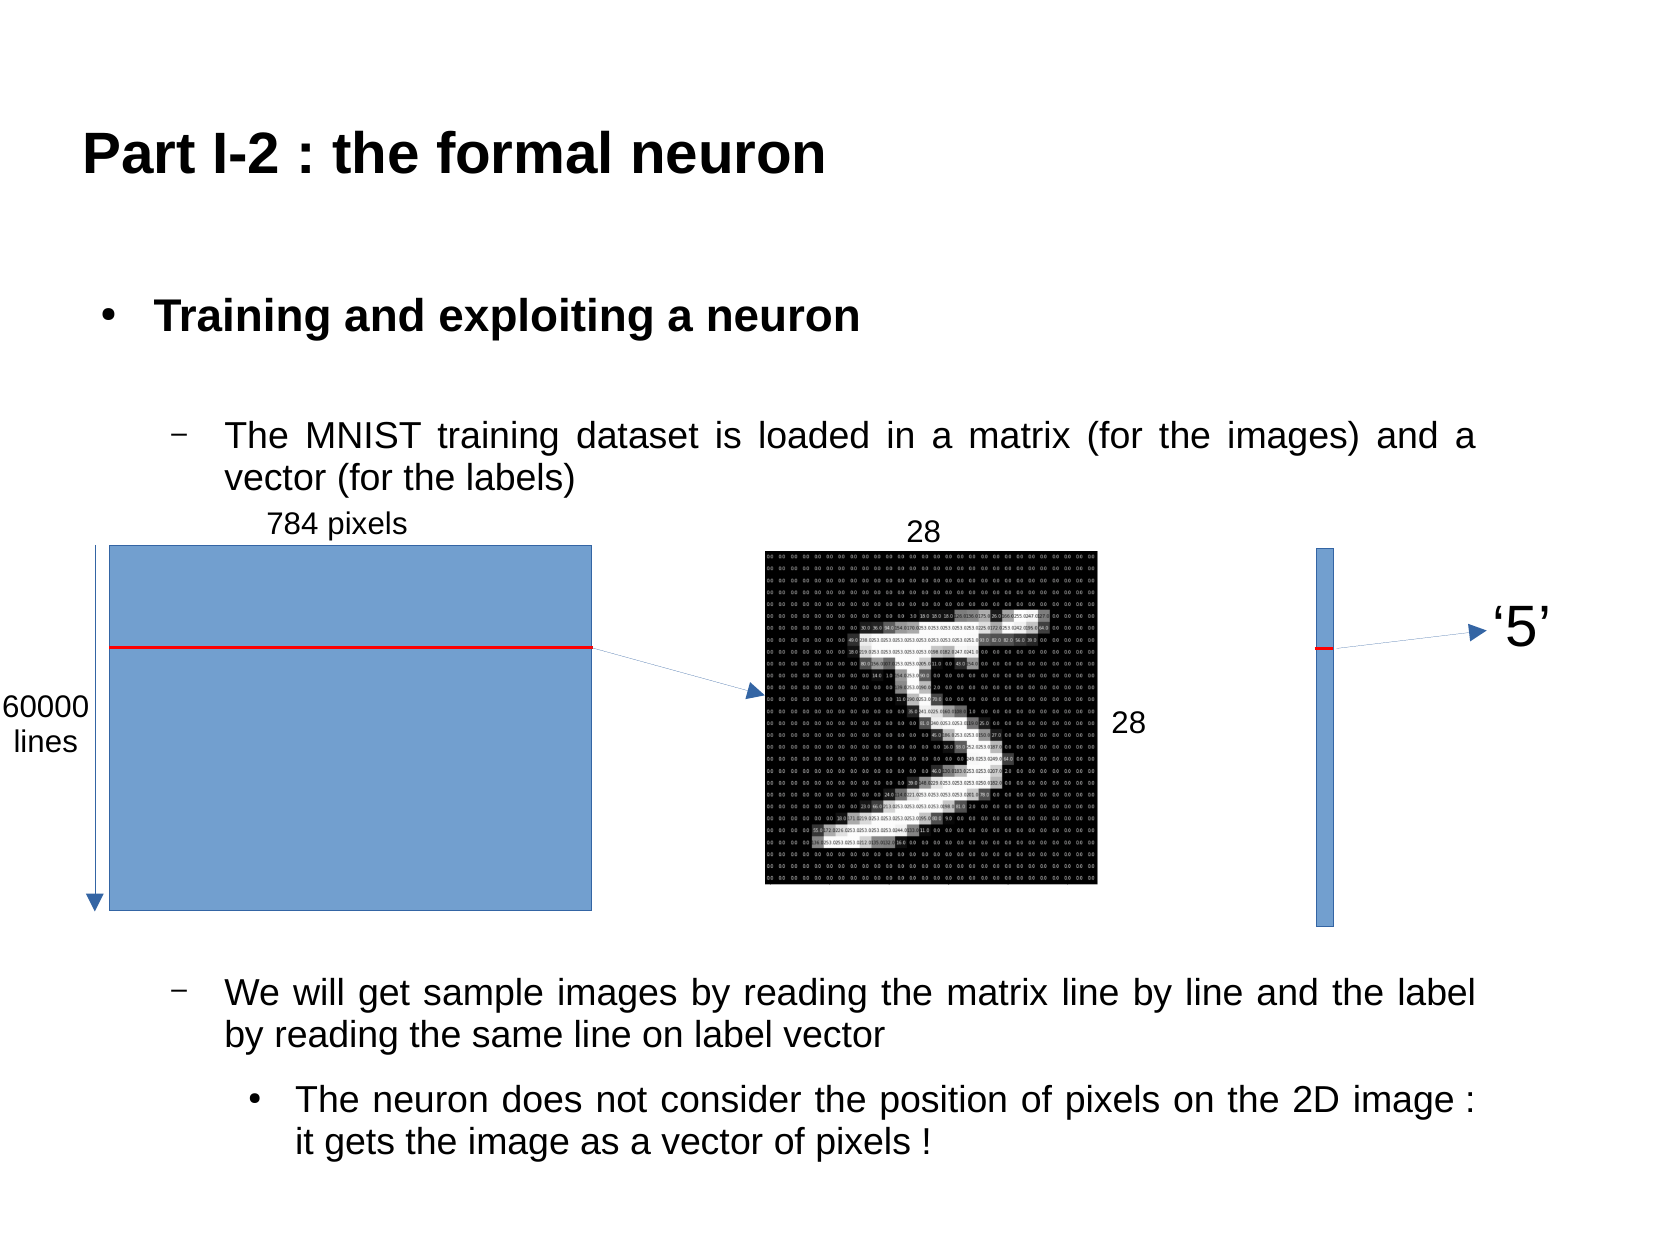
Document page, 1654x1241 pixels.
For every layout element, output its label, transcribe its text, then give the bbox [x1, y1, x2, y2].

text_box [109, 545, 592, 646]
list Training and exploiting a neuron The MNIST training dataset is loaded in a matrix (for the images) and a vector (for the labels) We will get sample images by reading the matrix line by line and the label by reading the same line on label vector The neuron does not consider the position of pixels on the 2D image : it gets the image as a vector of pixels ! [82, 290, 1477, 1241]
text_box [1316, 548, 1334, 927]
text_box ‘5’ [1478, 585, 1567, 666]
text_box 60000 lines [0, 682, 108, 771]
picture [765, 551, 1098, 885]
title Part I-2 : the formal neuron [82, 49, 1571, 257]
text_box 28 [1039, 697, 1219, 747]
text_box 28 [834, 507, 1014, 557]
text_box [109, 649, 592, 911]
text_box 784 pixels [247, 499, 427, 549]
